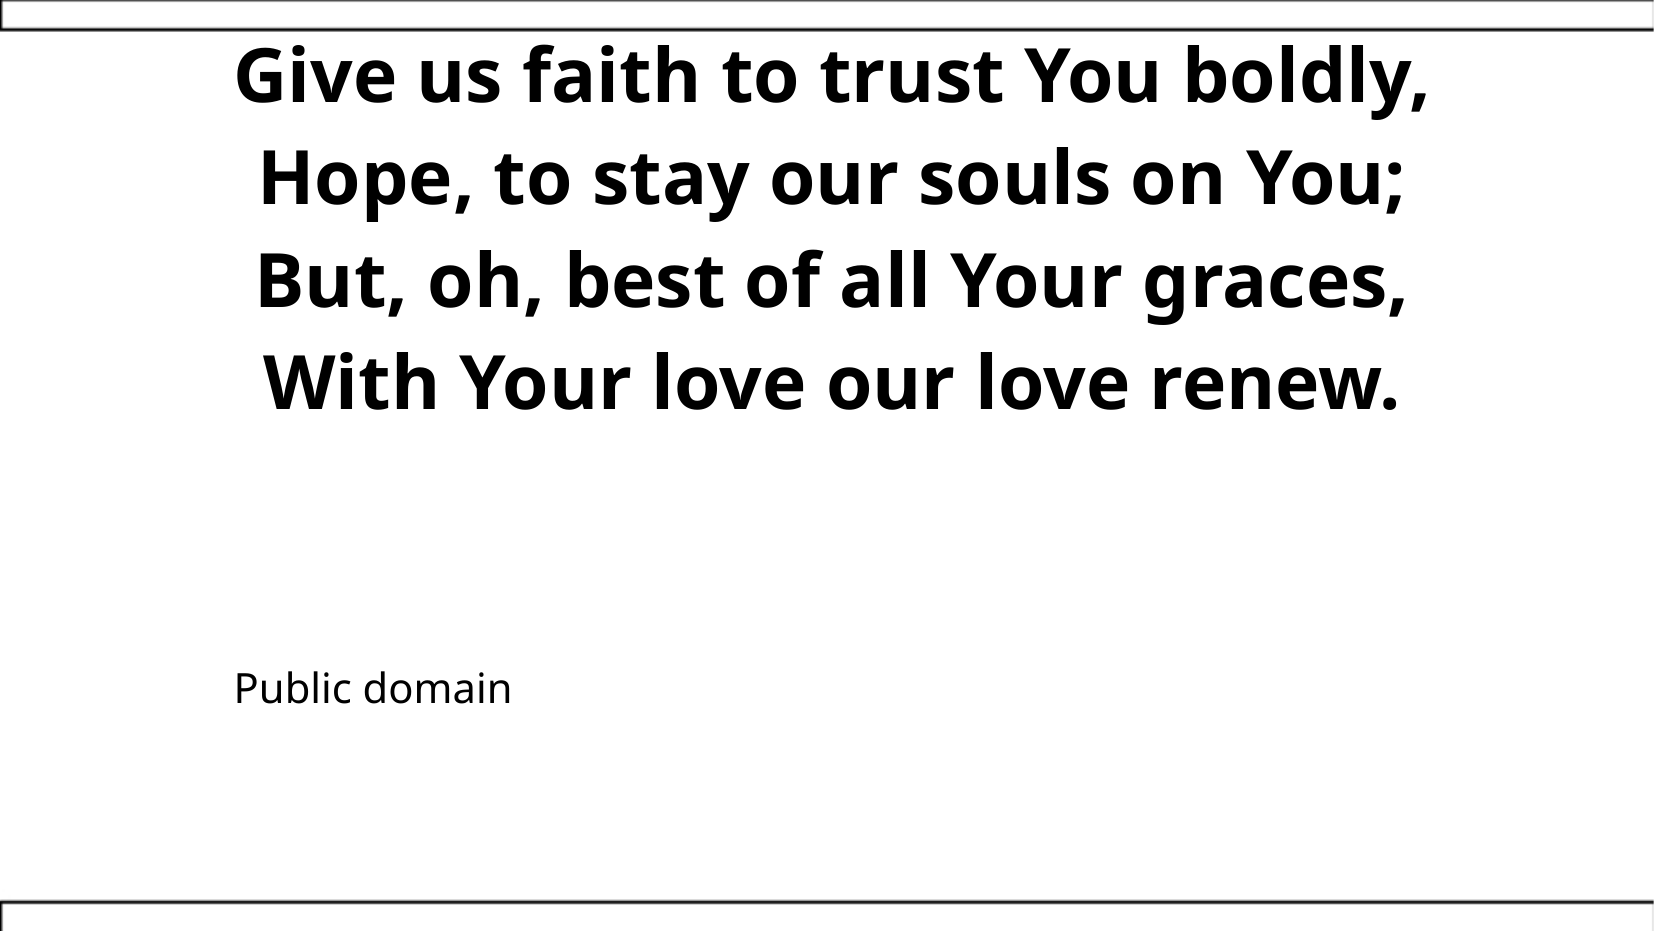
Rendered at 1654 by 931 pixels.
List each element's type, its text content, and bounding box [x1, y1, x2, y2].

text_box Give us faith to trust You boldly, Hope, to stay our souls on You; But, oh, best of all Your graces, With Your love our love renew. Public domain [90, 15, 1576, 782]
picture [0, 0, 1654, 931]
